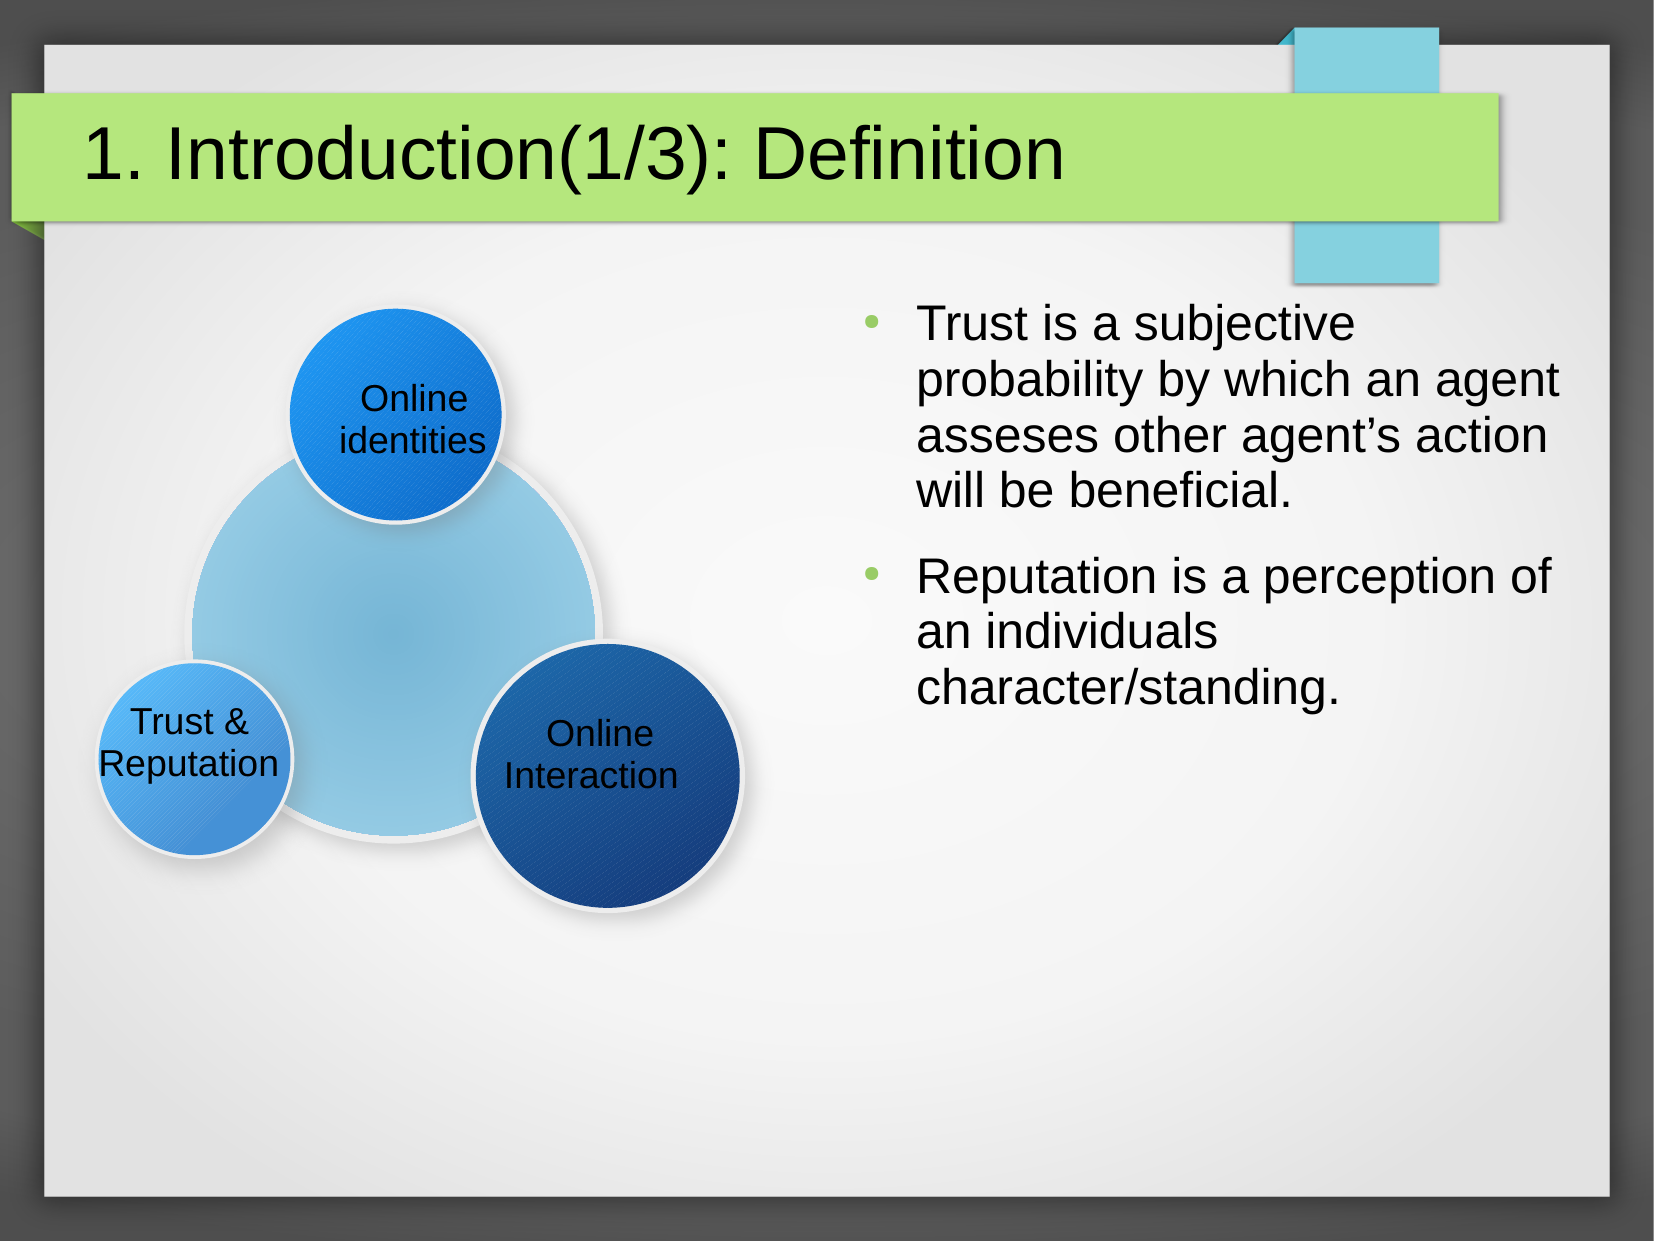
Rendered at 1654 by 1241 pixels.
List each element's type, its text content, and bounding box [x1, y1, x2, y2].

title 1. Introduction(1/3): Definition [82, 94, 1264, 213]
text_box Online identities [324, 370, 527, 488]
text_box Trust & Reputation [83, 693, 308, 811]
text_box Online Interaction [489, 705, 713, 823]
list Trust is a subjective probability by which an agent asseses other agent’s action will be beneficial. Reputation is a perception of an individuals character/standing. [845, 295, 1572, 1015]
picture [0, 0, 1654, 1241]
